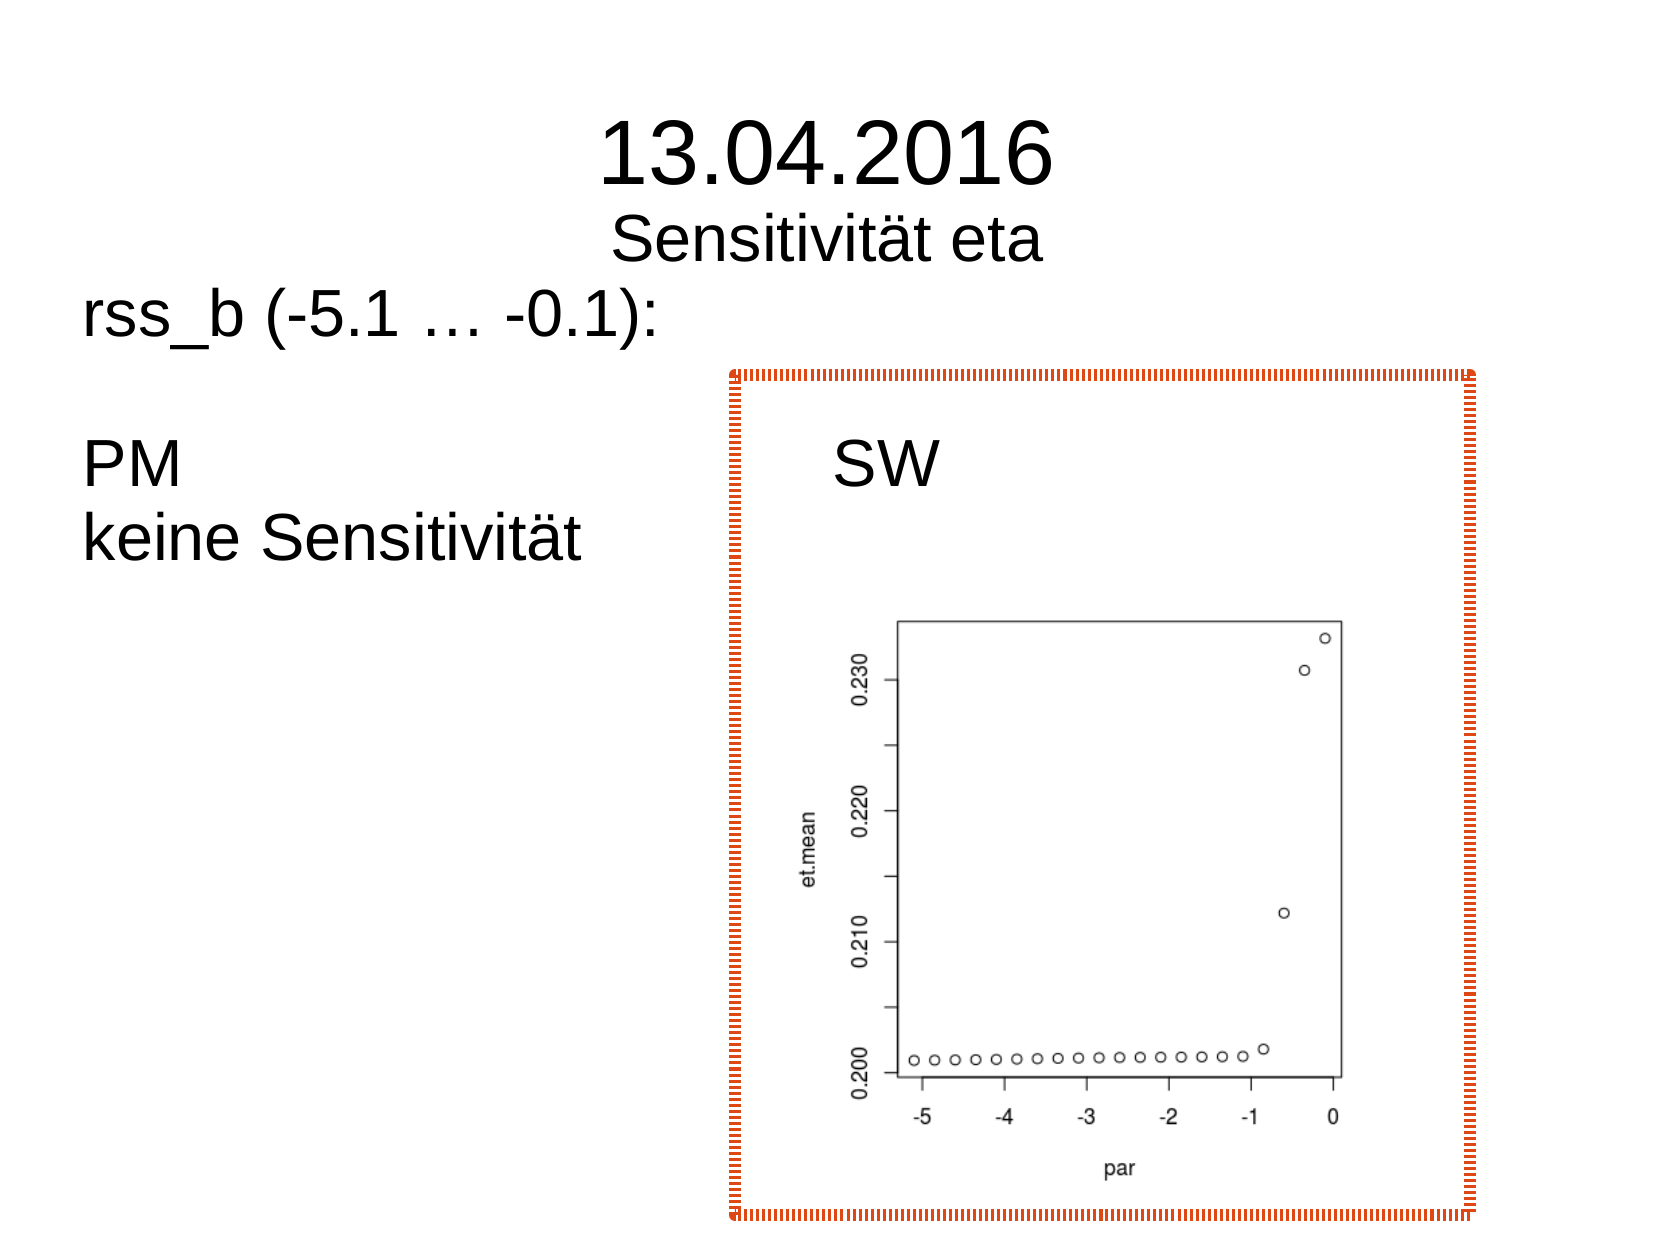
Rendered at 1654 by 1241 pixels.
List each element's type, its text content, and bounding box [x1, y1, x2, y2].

picture [792, 516, 1396, 1209]
subtitle Sensitivität eta rss_b (-5.1 … -0.1): PM SW keine Sensitivität [82, 201, 1571, 1099]
title 13.04.2016 [82, 49, 1571, 201]
